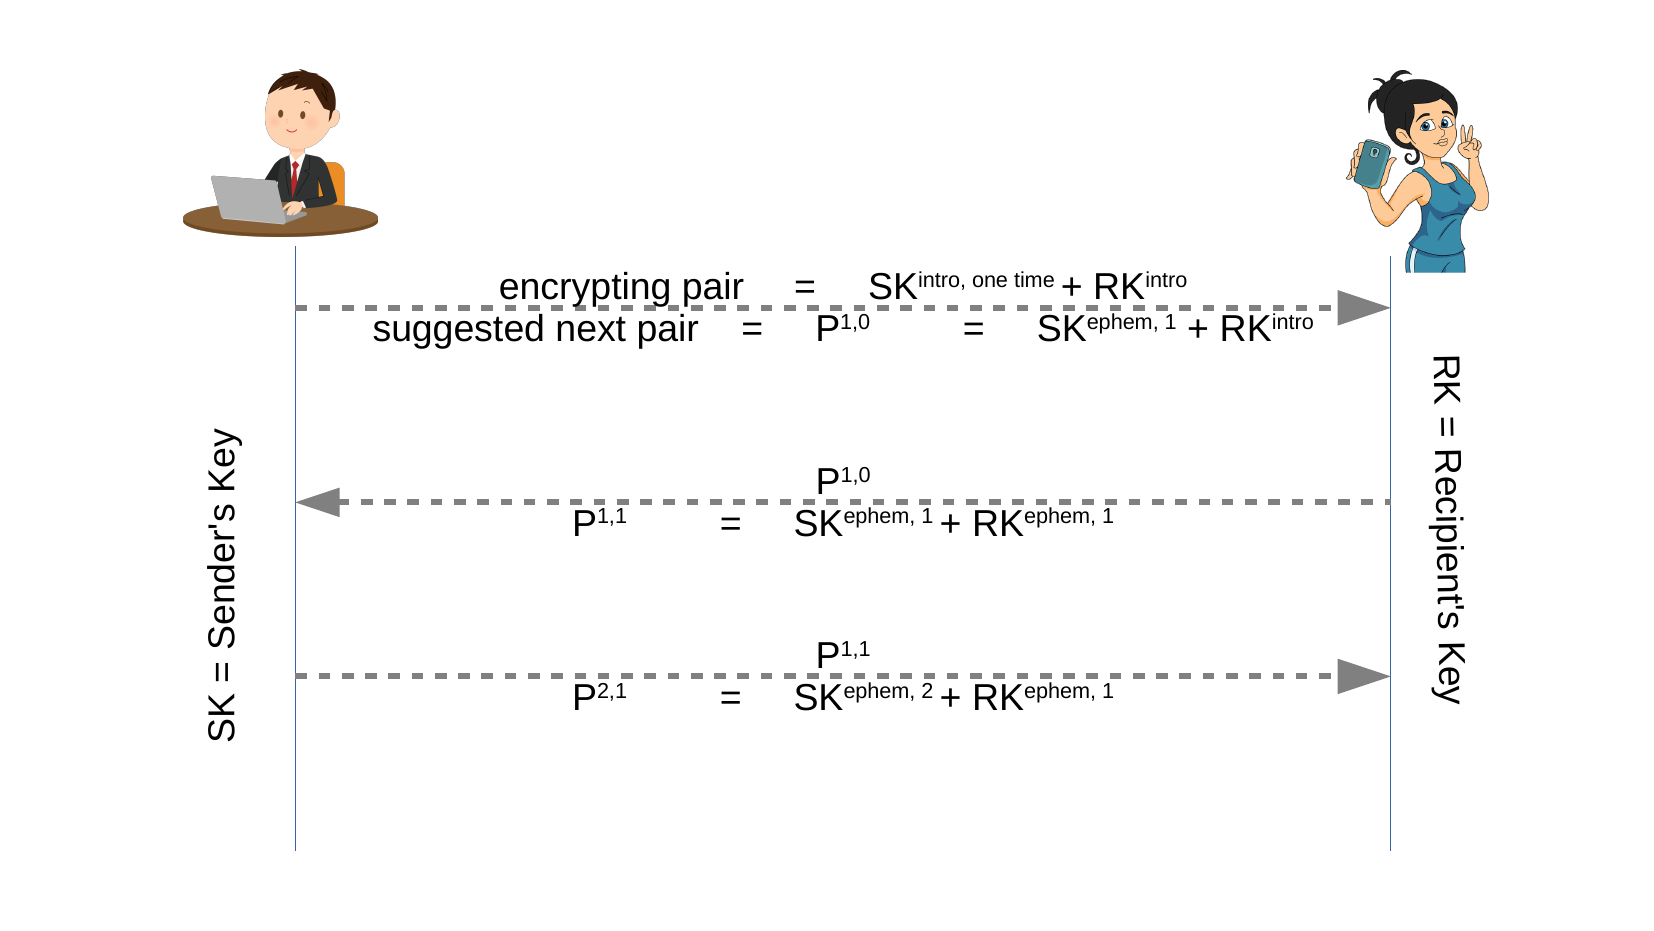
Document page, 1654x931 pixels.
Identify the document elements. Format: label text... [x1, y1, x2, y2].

text_box SK = Sender's Key [192, 338, 265, 759]
text_box RK = Recipient's Key [1403, 338, 1483, 801]
picture [1346, 70, 1489, 273]
picture [183, 69, 378, 237]
